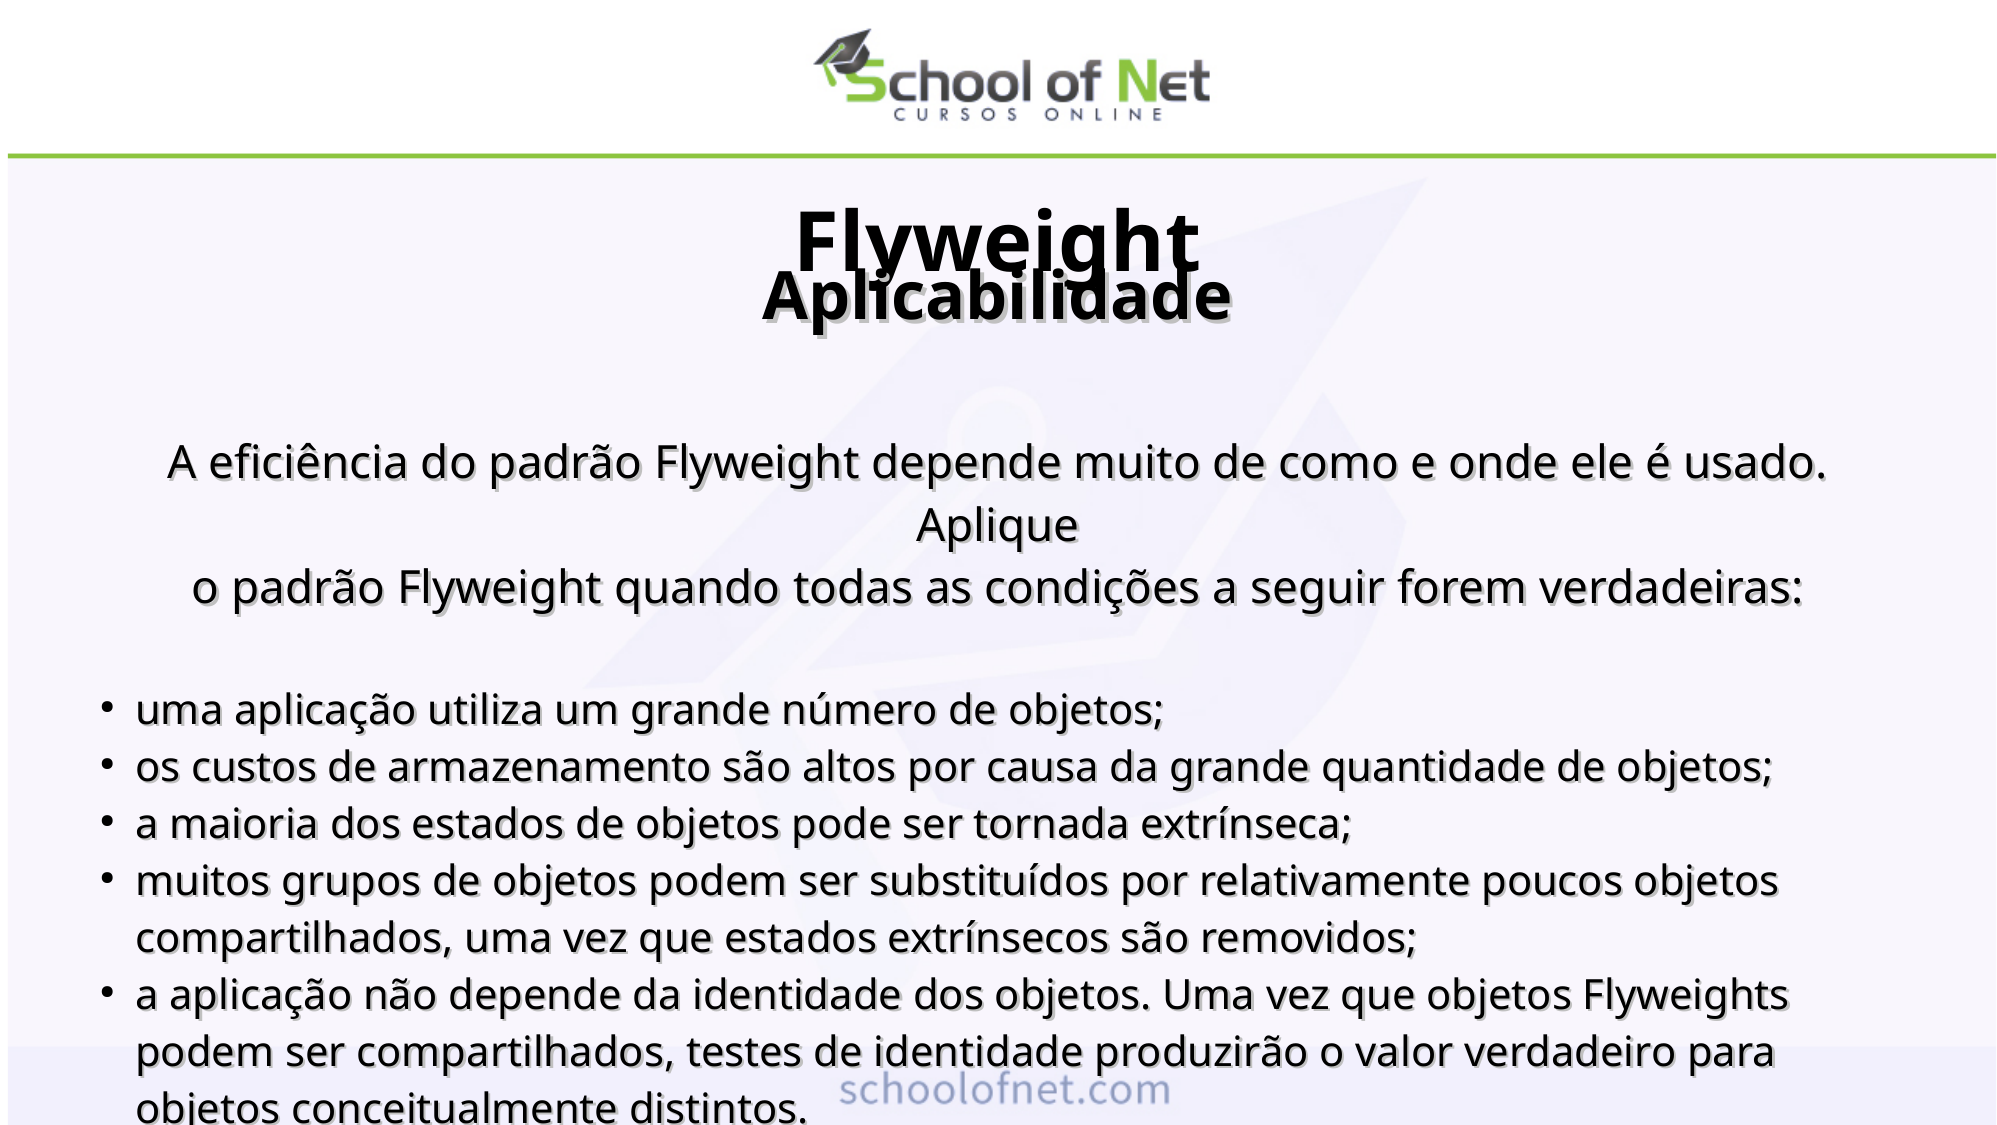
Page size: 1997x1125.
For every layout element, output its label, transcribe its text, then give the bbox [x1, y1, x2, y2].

picture [7, 5, 1997, 1125]
picture [345, 1105, 357, 1125]
picture [465, 1114, 473, 1120]
picture [514, 1105, 525, 1125]
picture [563, 1105, 575, 1125]
picture [720, 1105, 732, 1125]
picture [243, 1105, 254, 1120]
picture [637, 1105, 647, 1120]
picture [391, 1105, 400, 1110]
picture [500, 1105, 511, 1125]
title Flyweight [99, 171, 1897, 308]
picture [143, 1105, 154, 1120]
picture [206, 1105, 214, 1110]
picture [319, 1105, 330, 1120]
picture [760, 1105, 771, 1120]
subtitle Aplicabilidade A eficiência do padrão Flyweight depende muito de como e onde ele é usado. Aplique o padrão Flyweight quando todas as condições a seguir forem verdadeiras: uma aplicação utiliza um grande número de objetos; os custos de armazenamento são altos por causa da grande quantidade de objetos; a maioria dos estados de objetos pode ser tornada extrínseca; muitos grupos de objetos podem ser substituídos por relativamente poucos objetos compartilhados, uma vez que estados extrínsecos são removidos; a aplicação não depende da identidade dos objetos. Uma vez que objetos Flyweights podem ser compartilhados, testes de identidade produzirão o valor verdadeiro para objetos conceitualmente distintos. [99, 322, 1897, 1062]
picture [539, 1105, 548, 1110]
picture [169, 1105, 180, 1120]
picture [604, 1105, 612, 1110]
